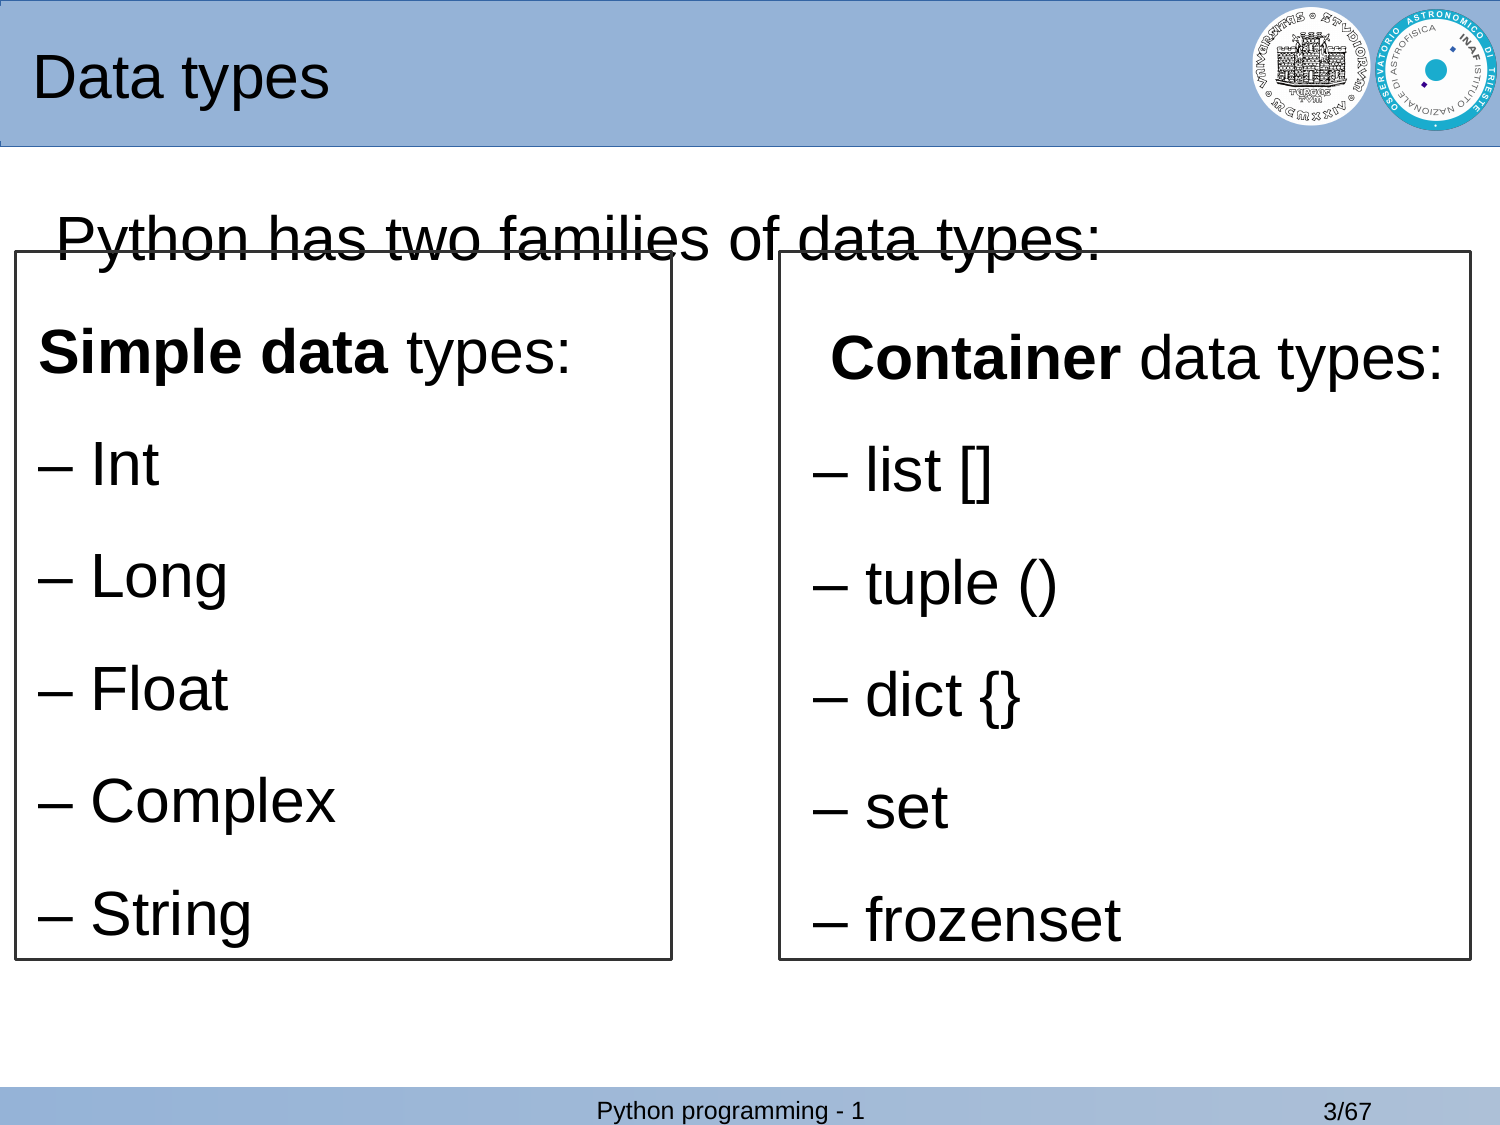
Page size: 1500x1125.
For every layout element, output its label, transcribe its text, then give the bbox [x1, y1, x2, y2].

text_box Data types [0, 5, 1253, 141]
picture [1253, 0, 1500, 153]
list Python has two families of data types: Simple data types: – Int – Long – Float – Complex – String [23, 153, 1500, 1054]
text_box [15, 251, 672, 960]
text_box [779, 251, 1471, 960]
